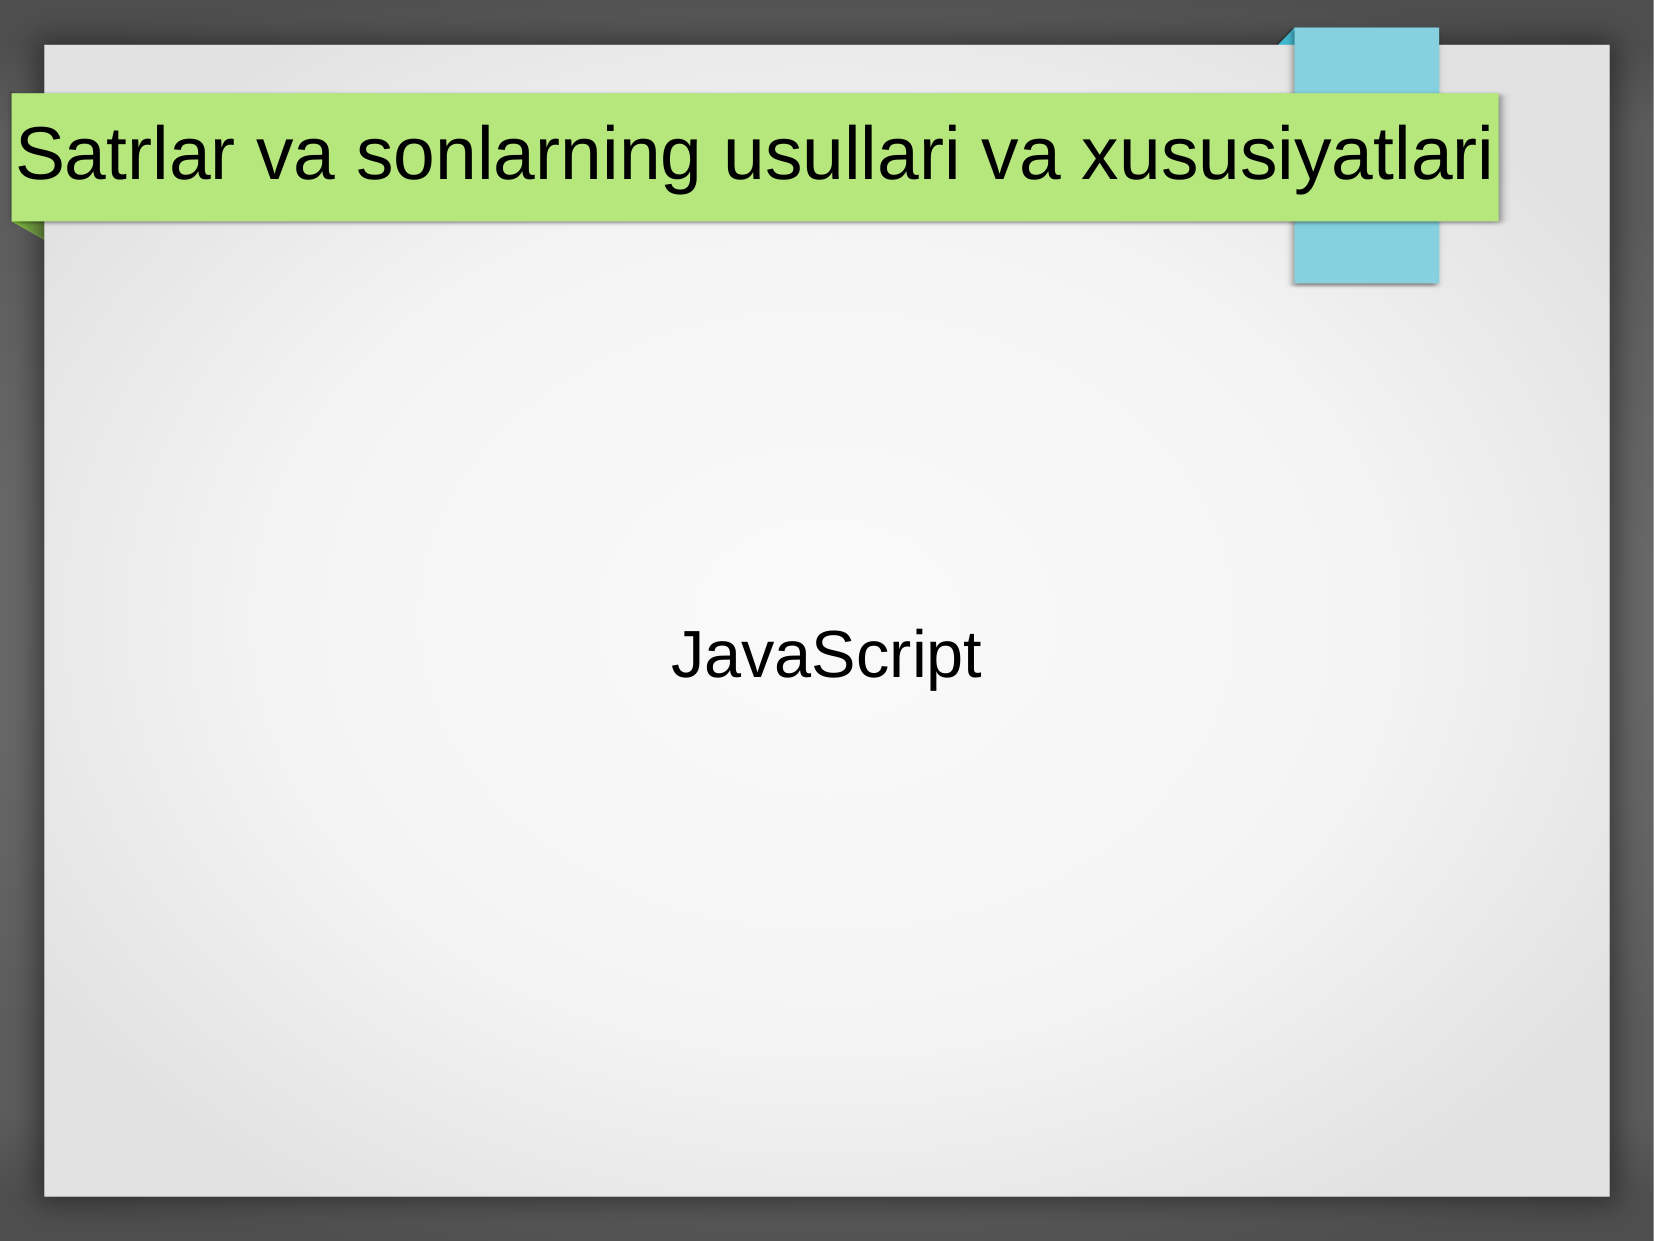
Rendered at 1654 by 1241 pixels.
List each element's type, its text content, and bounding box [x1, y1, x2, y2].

picture [0, 0, 1654, 1241]
title Satrlar va sonlarning usullari va xususiyatlari [15, 69, 1523, 238]
subtitle JavaScript [82, 295, 1571, 1015]
